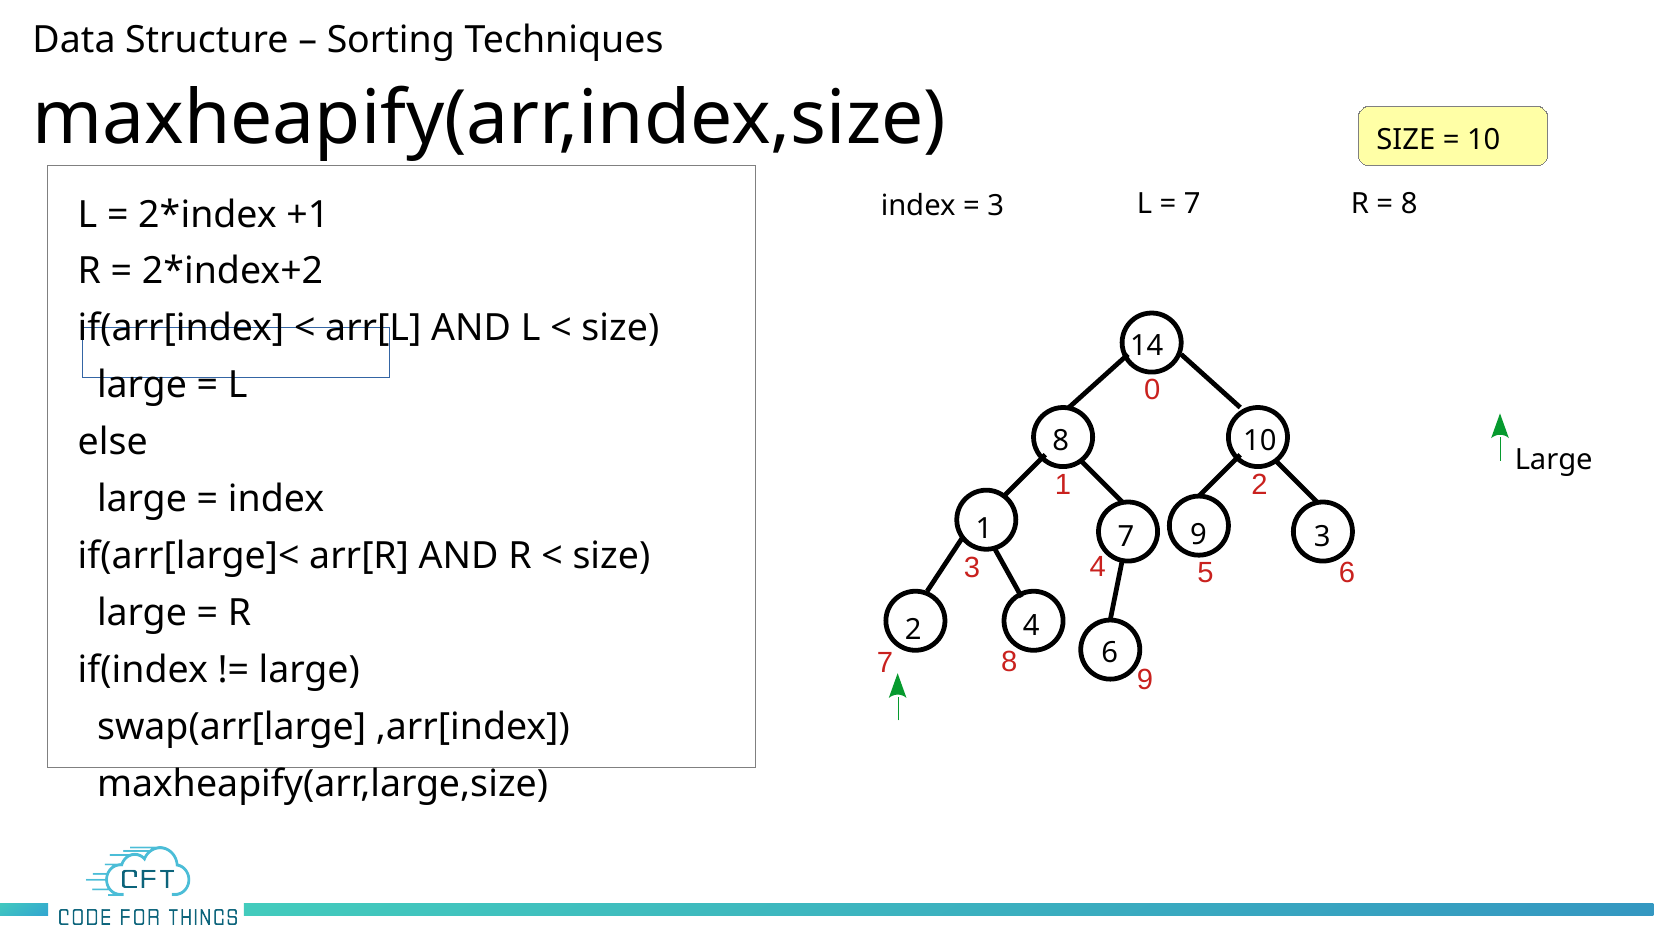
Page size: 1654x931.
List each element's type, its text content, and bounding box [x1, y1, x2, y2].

text_box [1010, 502, 1016, 538]
text_box [956, 506, 960, 534]
text_box 0 [1129, 365, 1176, 414]
text_box 7 [1102, 507, 1151, 557]
text_box [1033, 647, 1048, 651]
text_box [1049, 407, 1077, 411]
text_box 4 [1074, 542, 1121, 591]
text_box [1095, 620, 1126, 624]
text_box L = 7 [1086, 175, 1239, 225]
text_box Large [1464, 431, 1622, 481]
text_box [1244, 407, 1272, 411]
text_box [47, 166, 756, 768]
text_box [964, 490, 1009, 500]
text_box 8 [1037, 411, 1105, 461]
title Data Structure – Sorting Techniques maxheapify(arr,index,size) [32, 12, 1184, 166]
text_box 3 [949, 543, 955, 552]
text_box [939, 602, 946, 639]
picture [59, 846, 237, 925]
text_box L = 2*index +1 R = 2*index+2 if(arr[index] < arr[L] AND L < size) large = L else large = index if(arr[large]< arr[R] AND R < size) large = R if(index != large) swap(arr[large] ,arr[index]) maxheapify(arr,large,size) [53, 179, 756, 733]
text_box [1093, 674, 1127, 680]
text_box [1033, 423, 1037, 451]
text_box 2 [1236, 460, 1283, 509]
text_box [1003, 605, 1008, 636]
text_box 10 [1228, 411, 1296, 461]
text_box [1135, 633, 1140, 666]
text_box [885, 605, 890, 636]
text_box 8 [986, 638, 1033, 686]
text_box 6 [1324, 548, 1371, 597]
text_box 14 [1107, 317, 1184, 367]
text_box [1306, 501, 1340, 507]
text_box [315, 733, 325, 737]
text_box 9 [1175, 506, 1224, 556]
text_box 3 [949, 543, 996, 592]
text_box [172, 733, 182, 737]
text_box 5 [1182, 548, 1229, 597]
text_box [1023, 591, 1052, 597]
text_box [1136, 312, 1167, 317]
text_box index = 3 [830, 177, 1075, 227]
text_box R = 8 [1300, 175, 1457, 225]
text_box [1111, 501, 1145, 507]
text_box [1121, 557, 1144, 562]
text_box [1098, 517, 1102, 542]
text_box [1307, 557, 1324, 562]
text_box 7 [862, 638, 909, 686]
text_box 4 [1008, 597, 1057, 647]
text_box [1358, 106, 1548, 166]
text_box [1348, 515, 1353, 548]
text_box 1 [960, 500, 1010, 550]
text_box 6 [1086, 624, 1135, 674]
text_box 3 [1299, 507, 1348, 557]
text_box [893, 591, 938, 601]
text_box [1293, 514, 1299, 549]
text_box 2 [890, 601, 939, 651]
text_box [1057, 602, 1064, 639]
text_box [489, 733, 499, 737]
text_box 1 [1039, 460, 1086, 509]
text_box [1151, 512, 1158, 551]
text_box 9 [1122, 655, 1168, 704]
text_box SIZE = 10 [1361, 110, 1542, 160]
text_box [1169, 508, 1175, 543]
text_box [1080, 632, 1086, 667]
text_box [1176, 496, 1221, 506]
text_box [1224, 510, 1229, 542]
